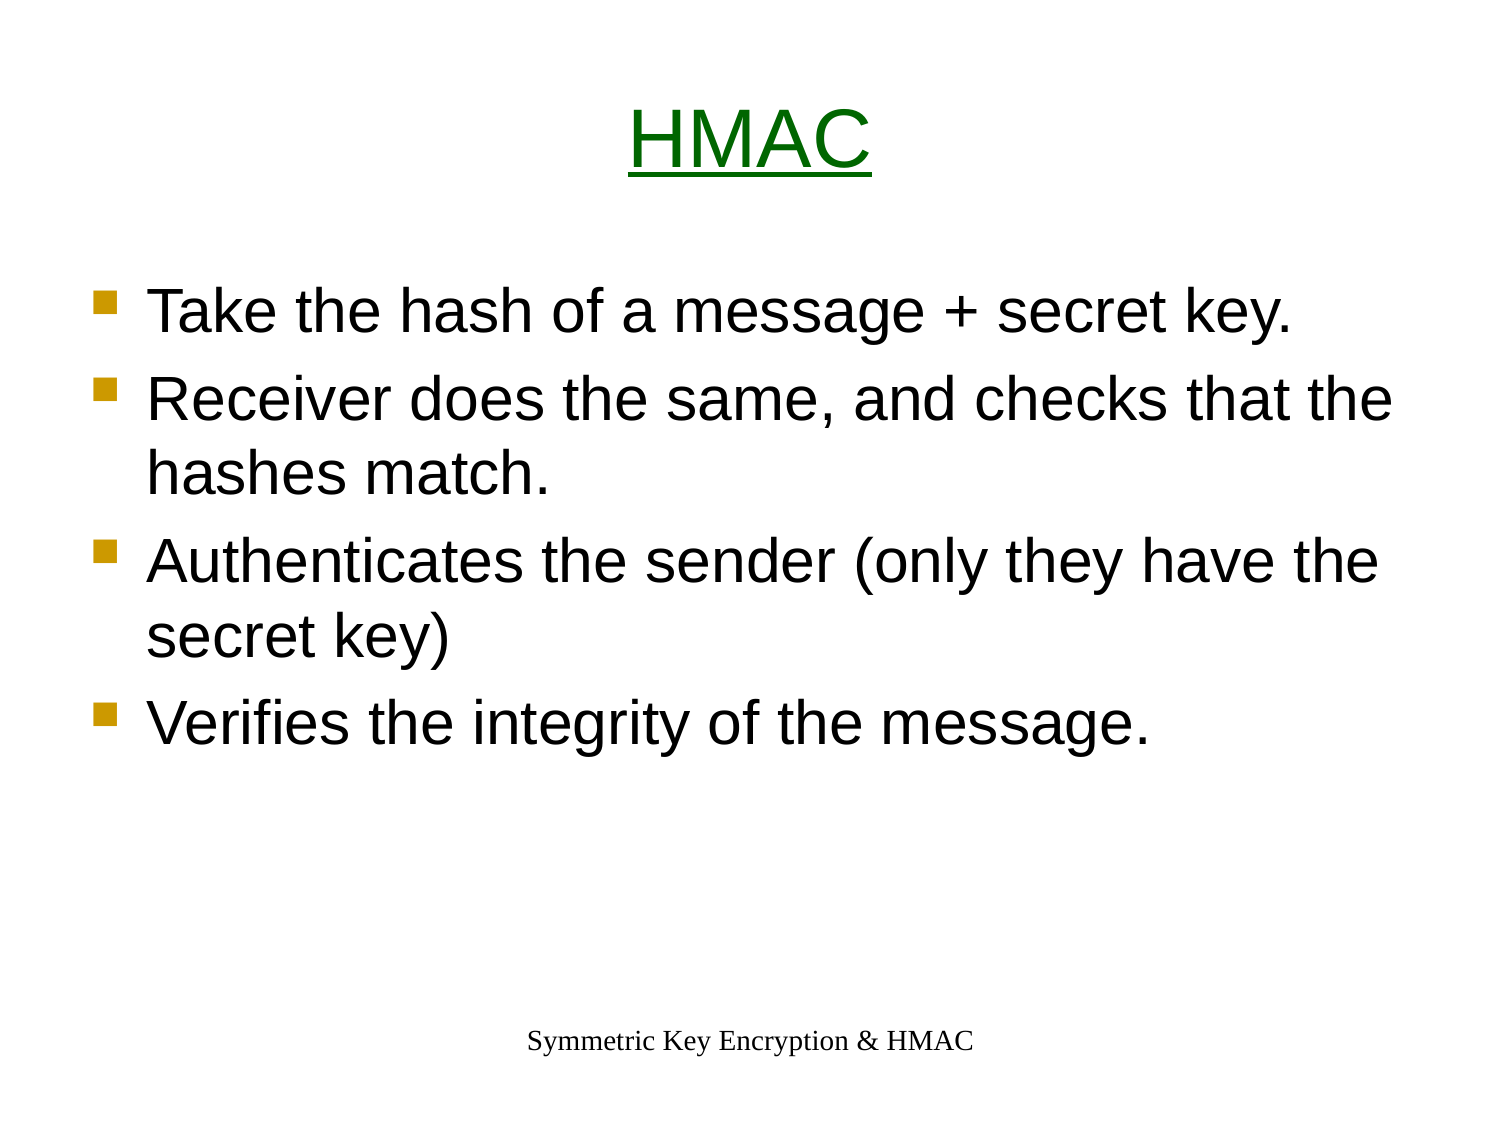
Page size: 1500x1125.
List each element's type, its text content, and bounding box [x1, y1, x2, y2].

title HMAC [75, 92, 1425, 186]
list Take the hash of a message + secret key. Receiver does the same, and checks that the hashes match. Authenticates the sender (only they have the secret key) Verifies the integrity of the message. [75, 262, 1425, 1006]
